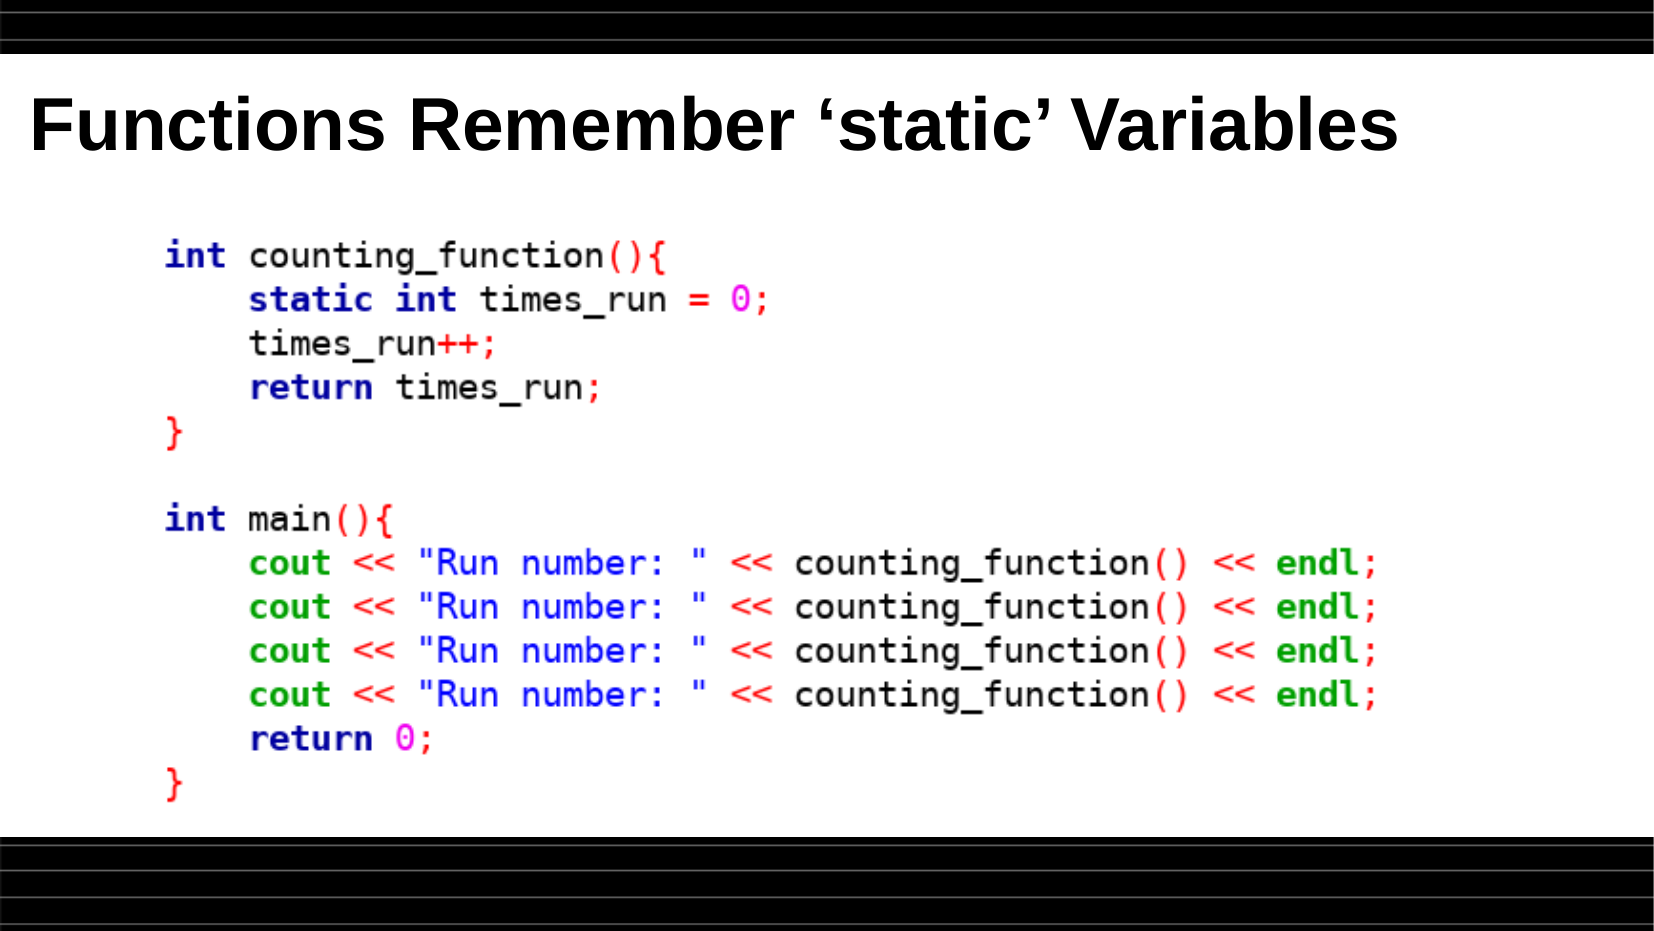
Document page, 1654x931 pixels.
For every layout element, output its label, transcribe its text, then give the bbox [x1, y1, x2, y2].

text_box Functions Remember ‘static’ Variables [15, 75, 1546, 174]
picture [164, 222, 1381, 811]
picture [0, 0, 1654, 54]
picture [0, 837, 1654, 931]
